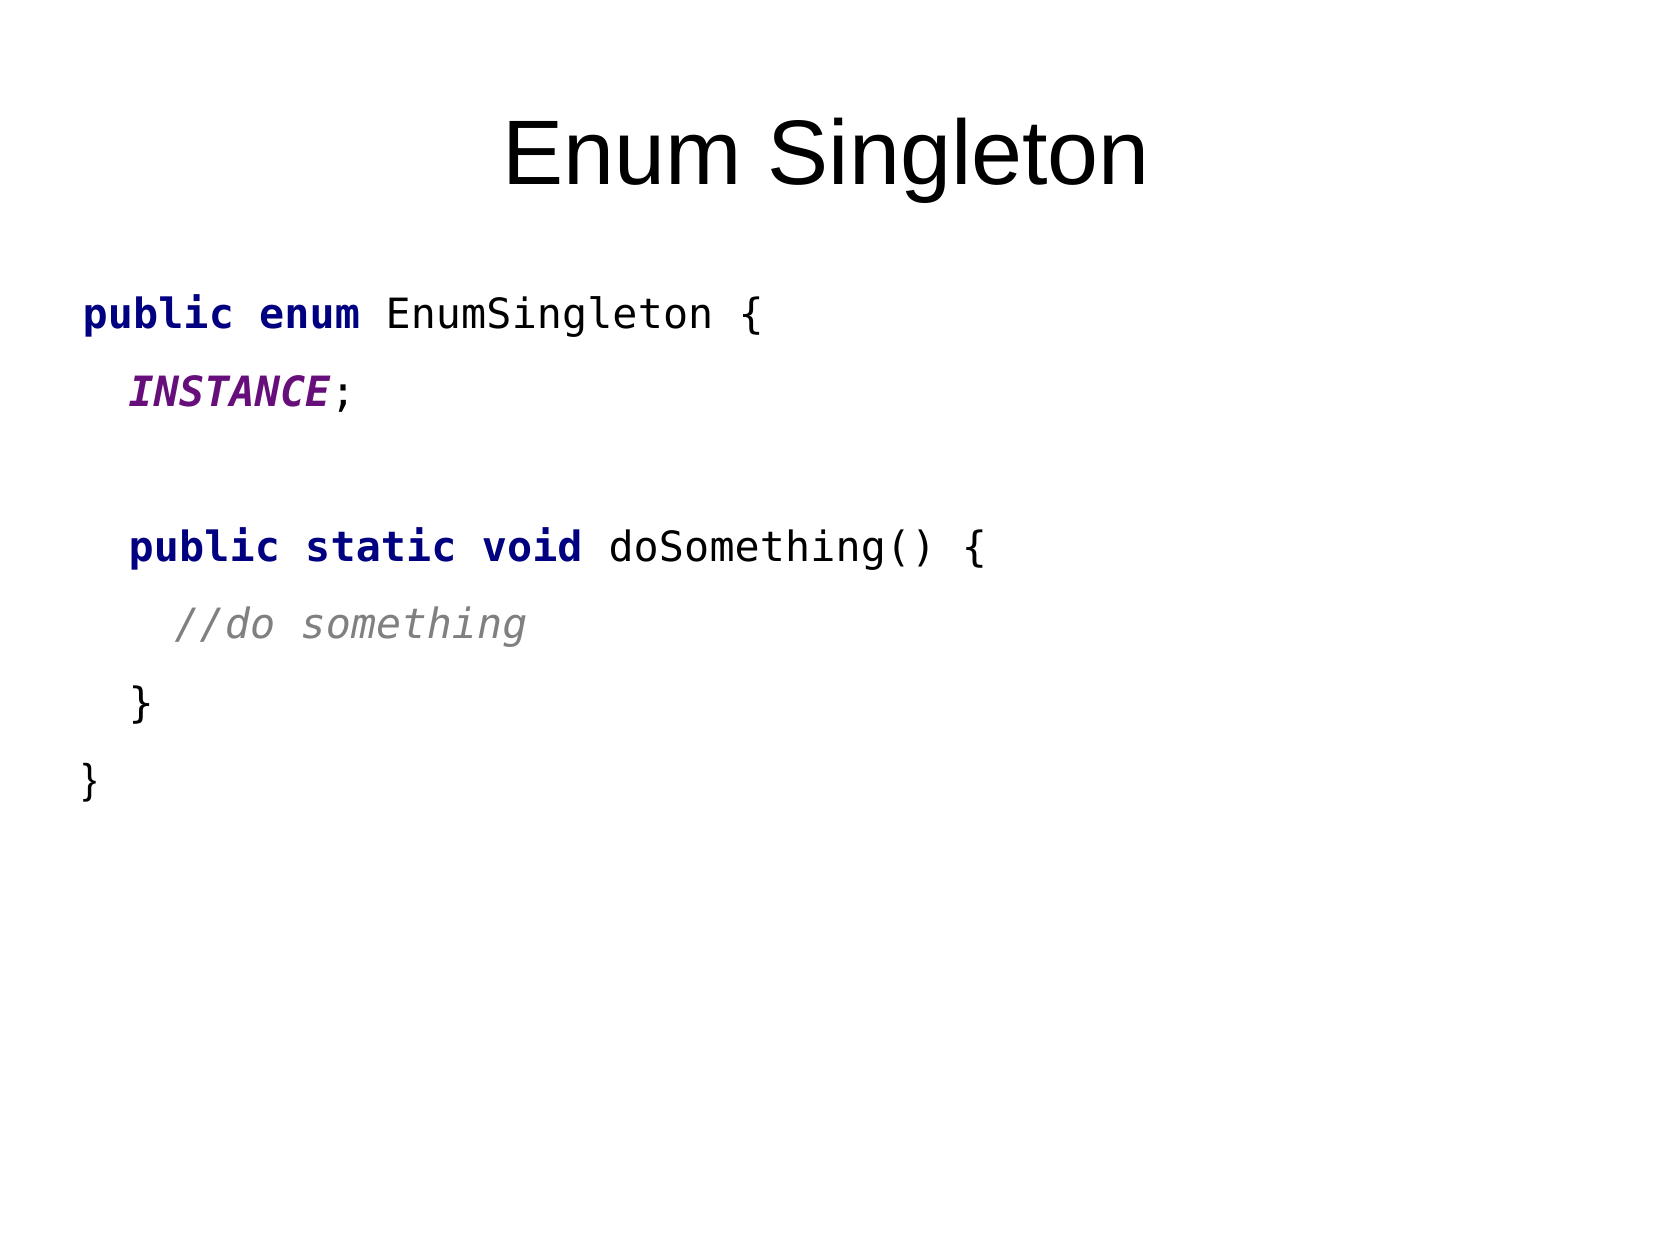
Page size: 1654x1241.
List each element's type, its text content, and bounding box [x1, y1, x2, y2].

list public enum EnumSingleton { INSTANCE; public static void doSomething() { //do something } } [82, 290, 1571, 1010]
title Enum Singleton [82, 49, 1571, 257]
